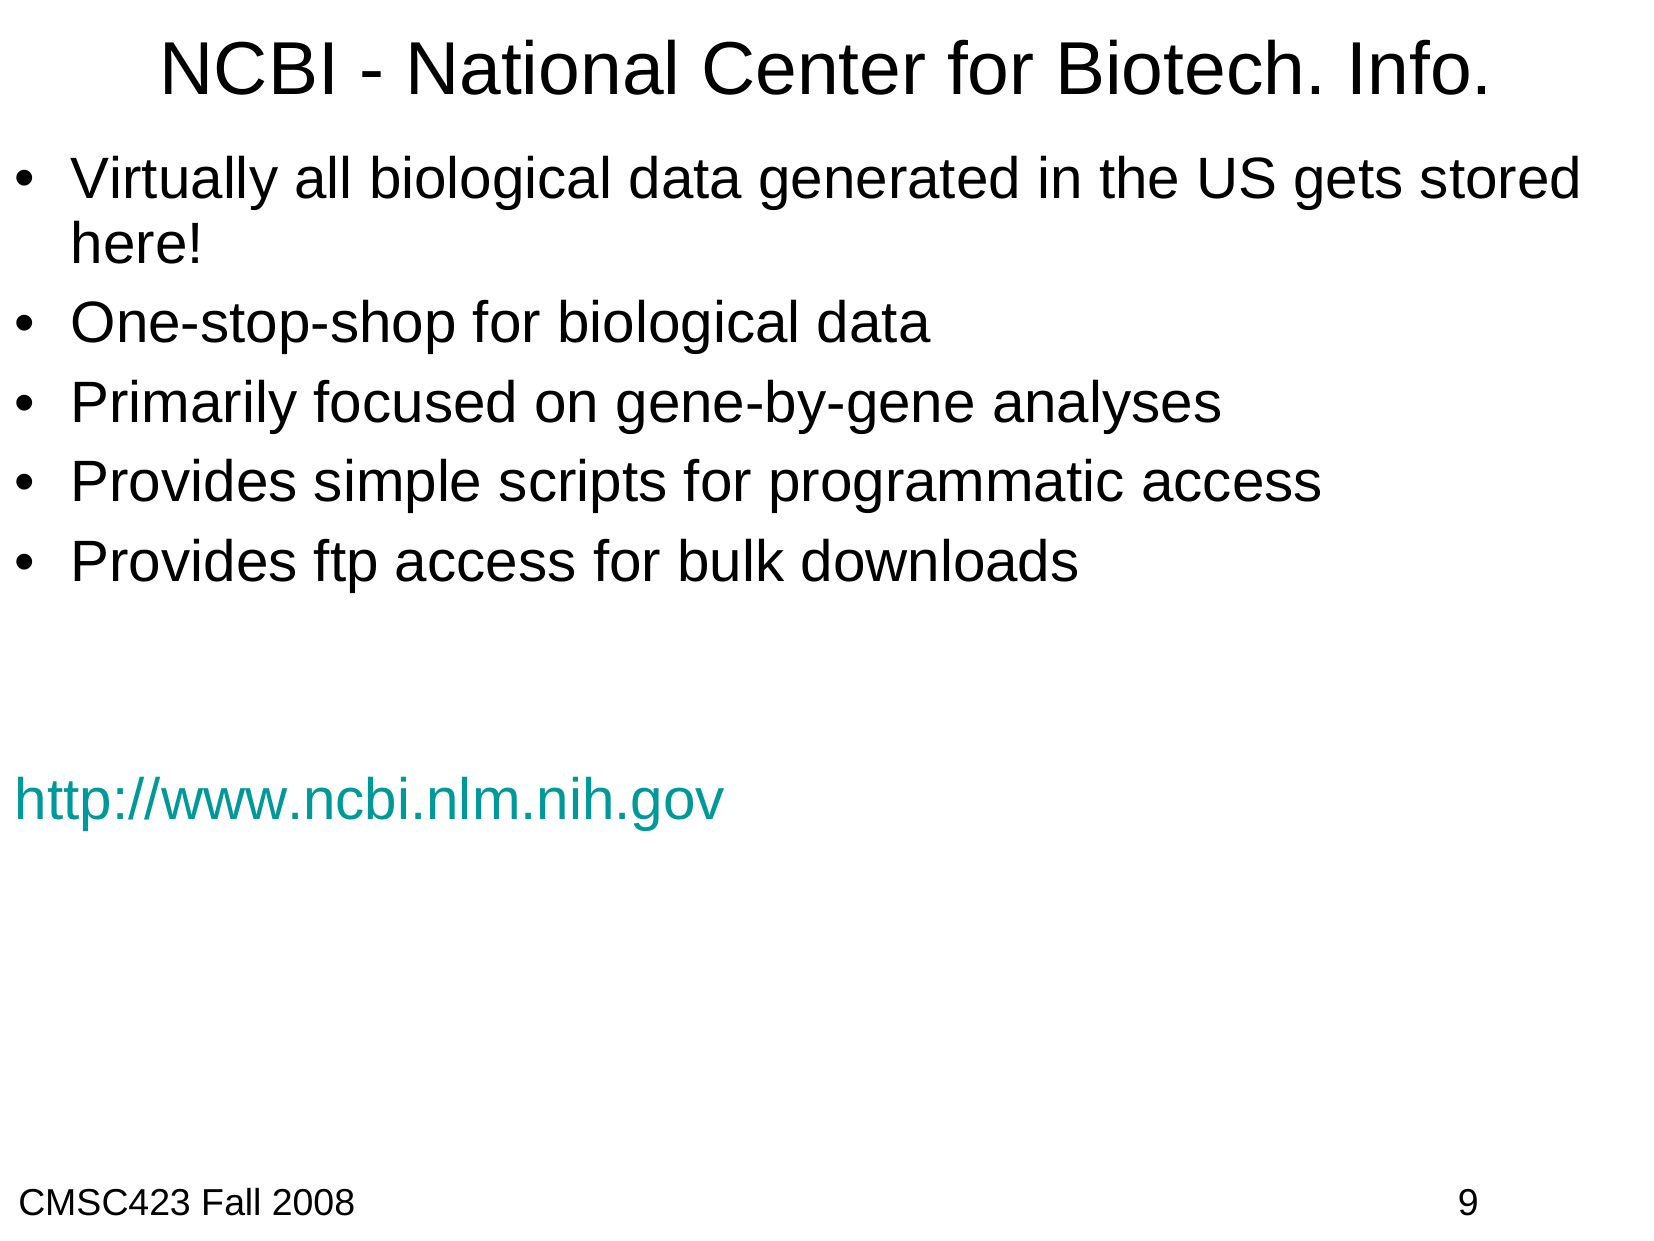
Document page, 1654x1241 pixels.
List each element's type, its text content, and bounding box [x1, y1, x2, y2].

list Virtually all biological data generated in the US gets stored here! One-stop-shop for biological data Primarily focused on gene-by-gene analyses Provides simple scripts for programmatic access Provides ftp access for bulk downloads http://www.ncbi.nlm.nih.gov [0, 137, 1654, 1241]
title NCBI - National Center for Biotech. Info. [0, 10, 1654, 127]
